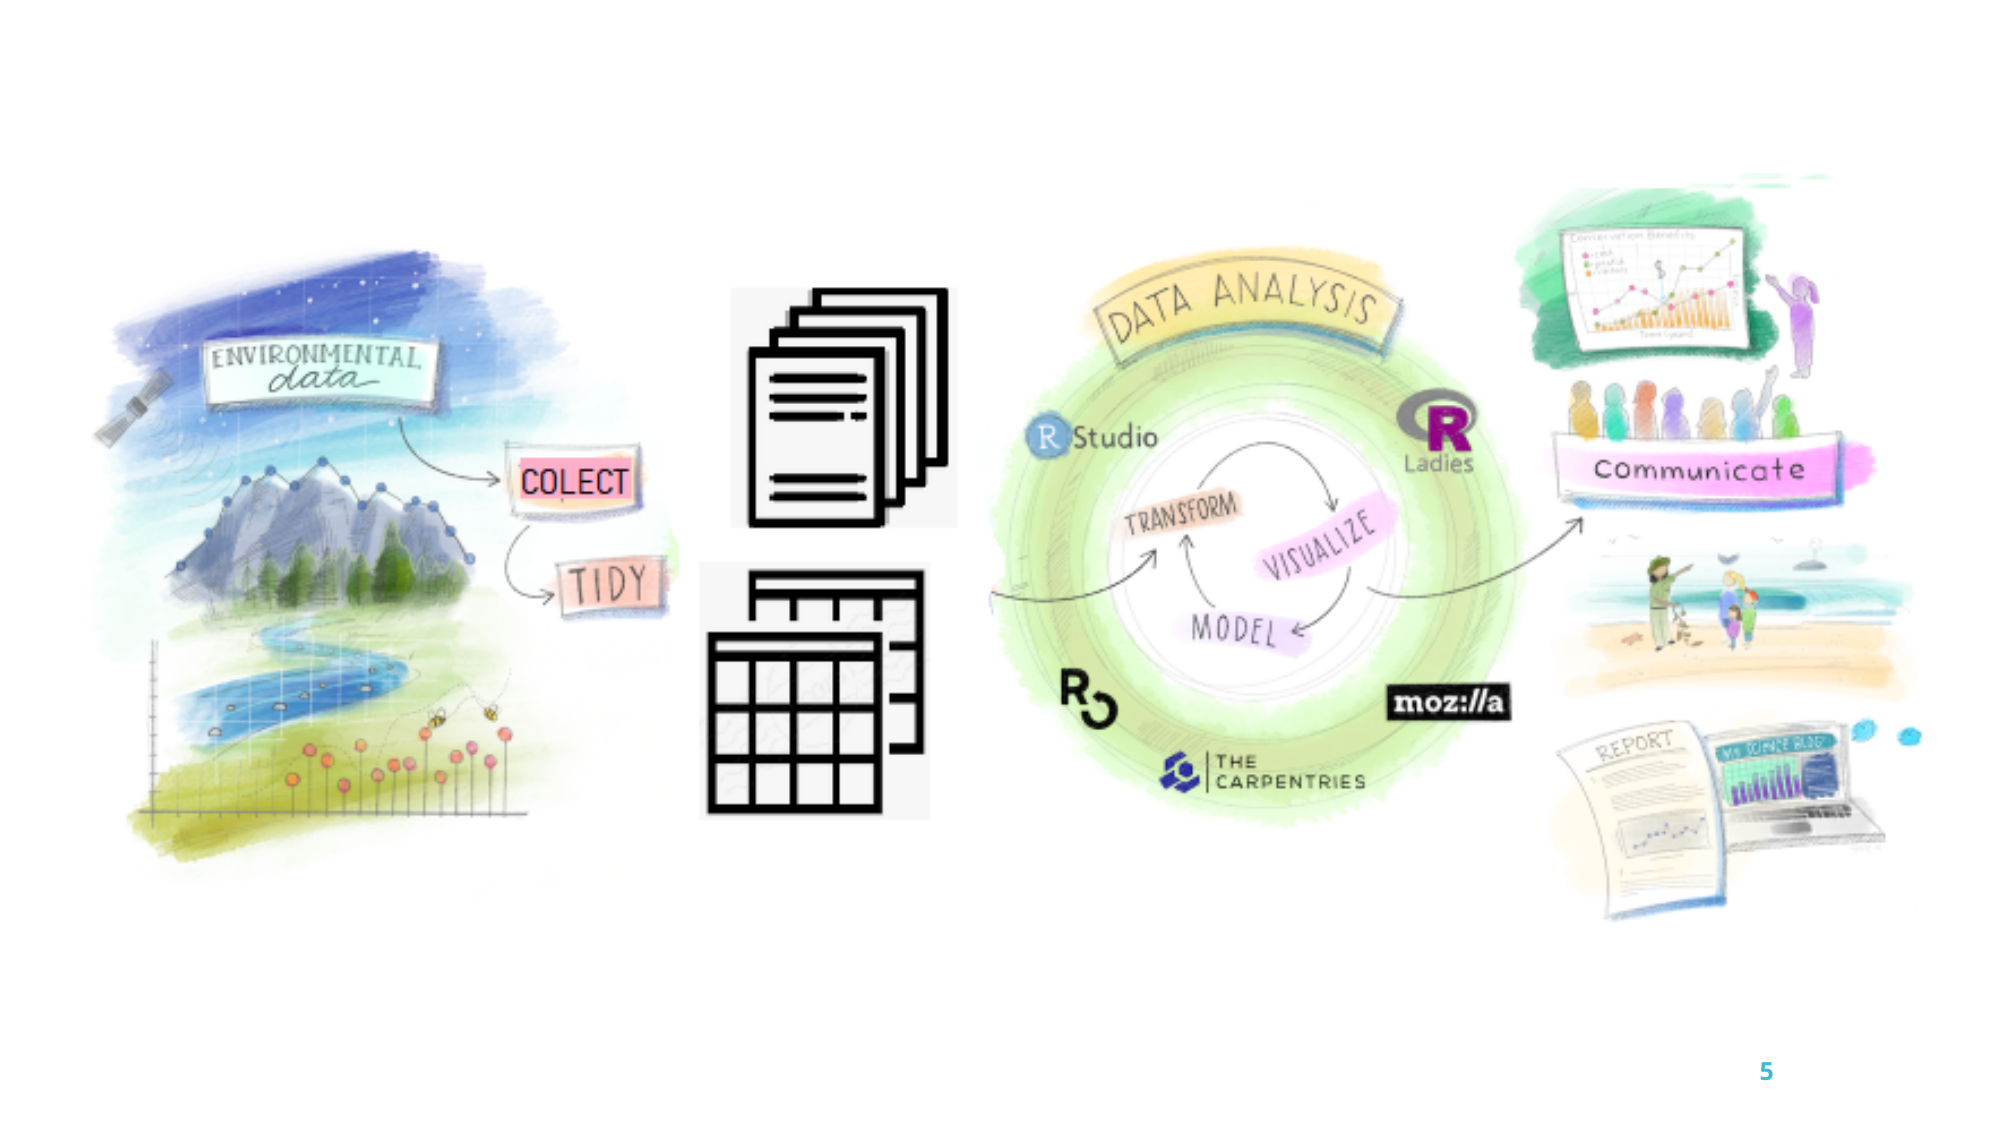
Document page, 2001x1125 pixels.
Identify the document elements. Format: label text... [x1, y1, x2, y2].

slide_number 2 [1744, 1042, 1996, 1103]
picture [91, 173, 1947, 952]
